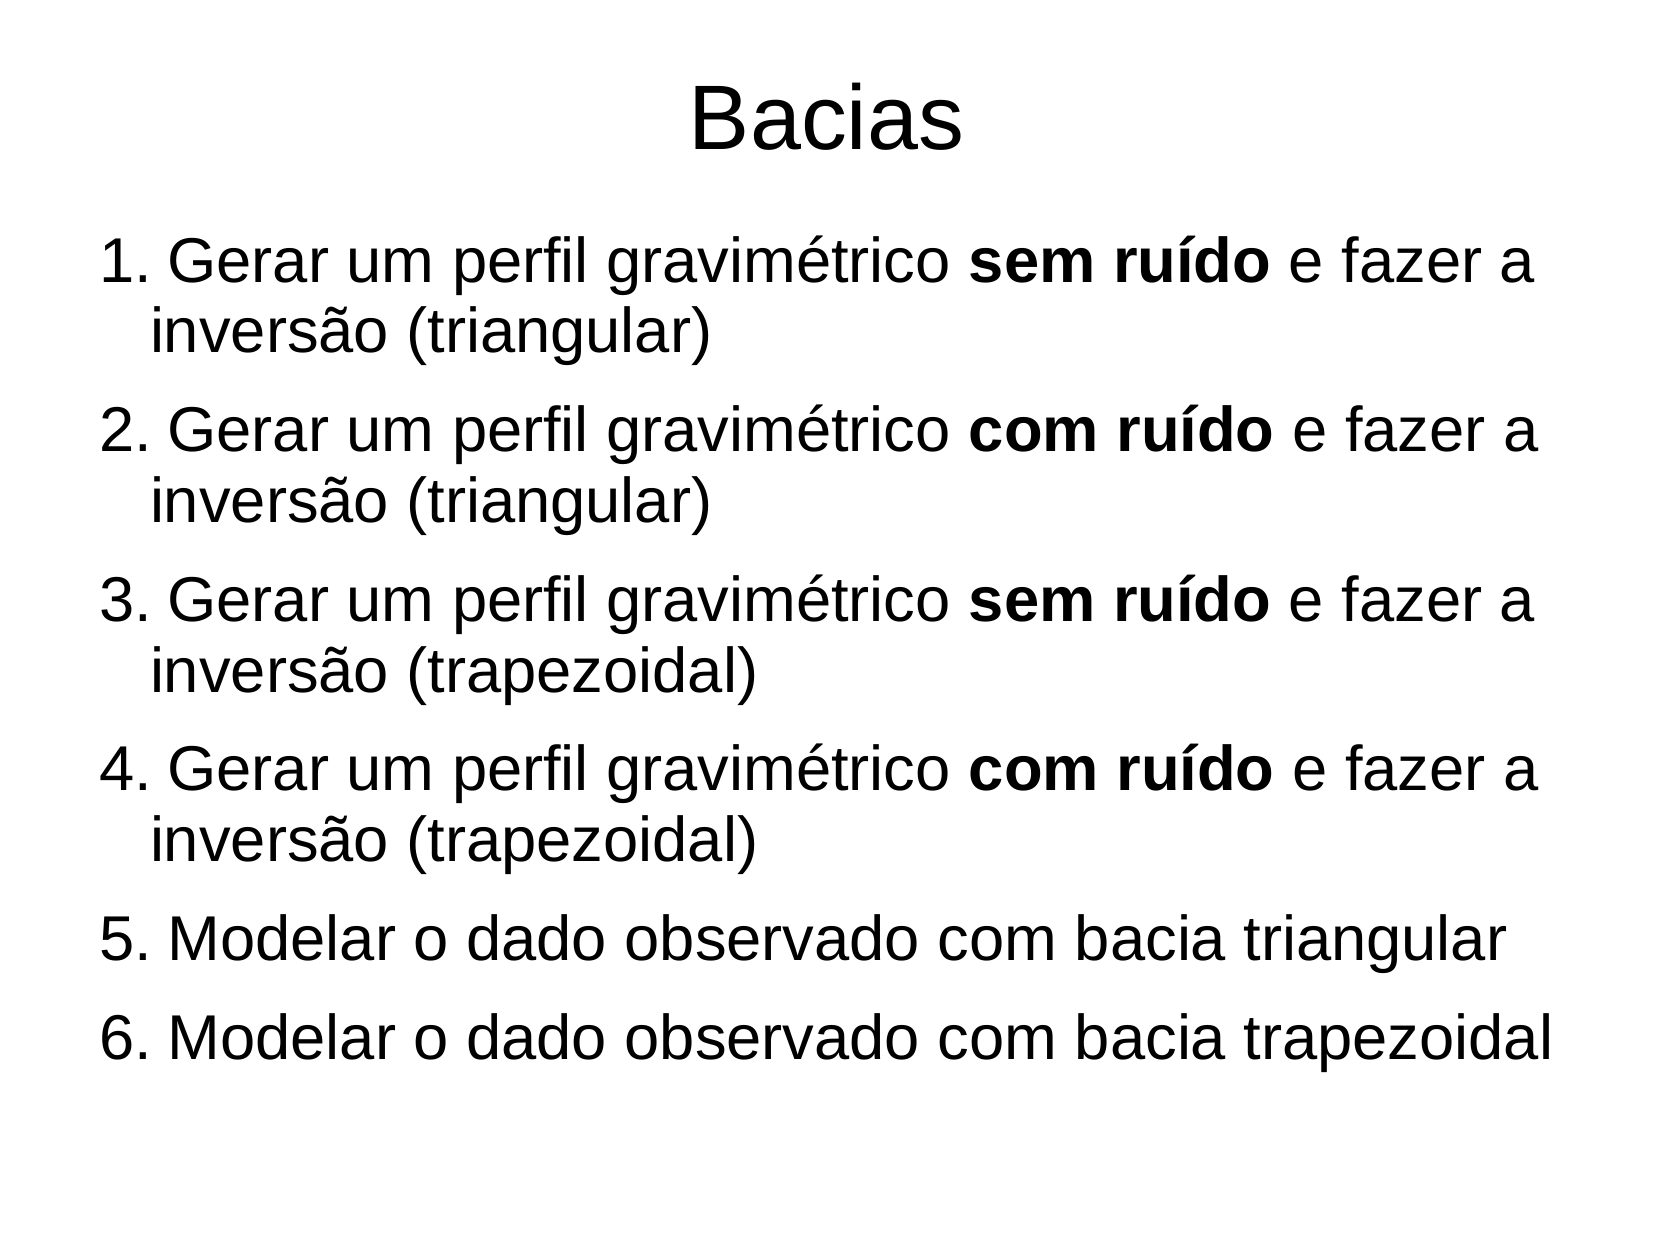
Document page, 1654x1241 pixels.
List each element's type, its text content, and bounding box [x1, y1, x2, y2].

title Bacias [82, 13, 1571, 222]
list Gerar um perfil gravimétrico sem ruído e fazer a inversão (triangular) Gerar um perfil gravimétrico com ruído e fazer a inversão (triangular) Gerar um perfil gravimétrico sem ruído e fazer a inversão (trapezoidal) Gerar um perfil gravimétrico com ruído e fazer a inversão (trapezoidal) Modelar o dado observado com bacia triangular Modelar o dado observado com bacia trapezoidal [82, 225, 1571, 1171]
